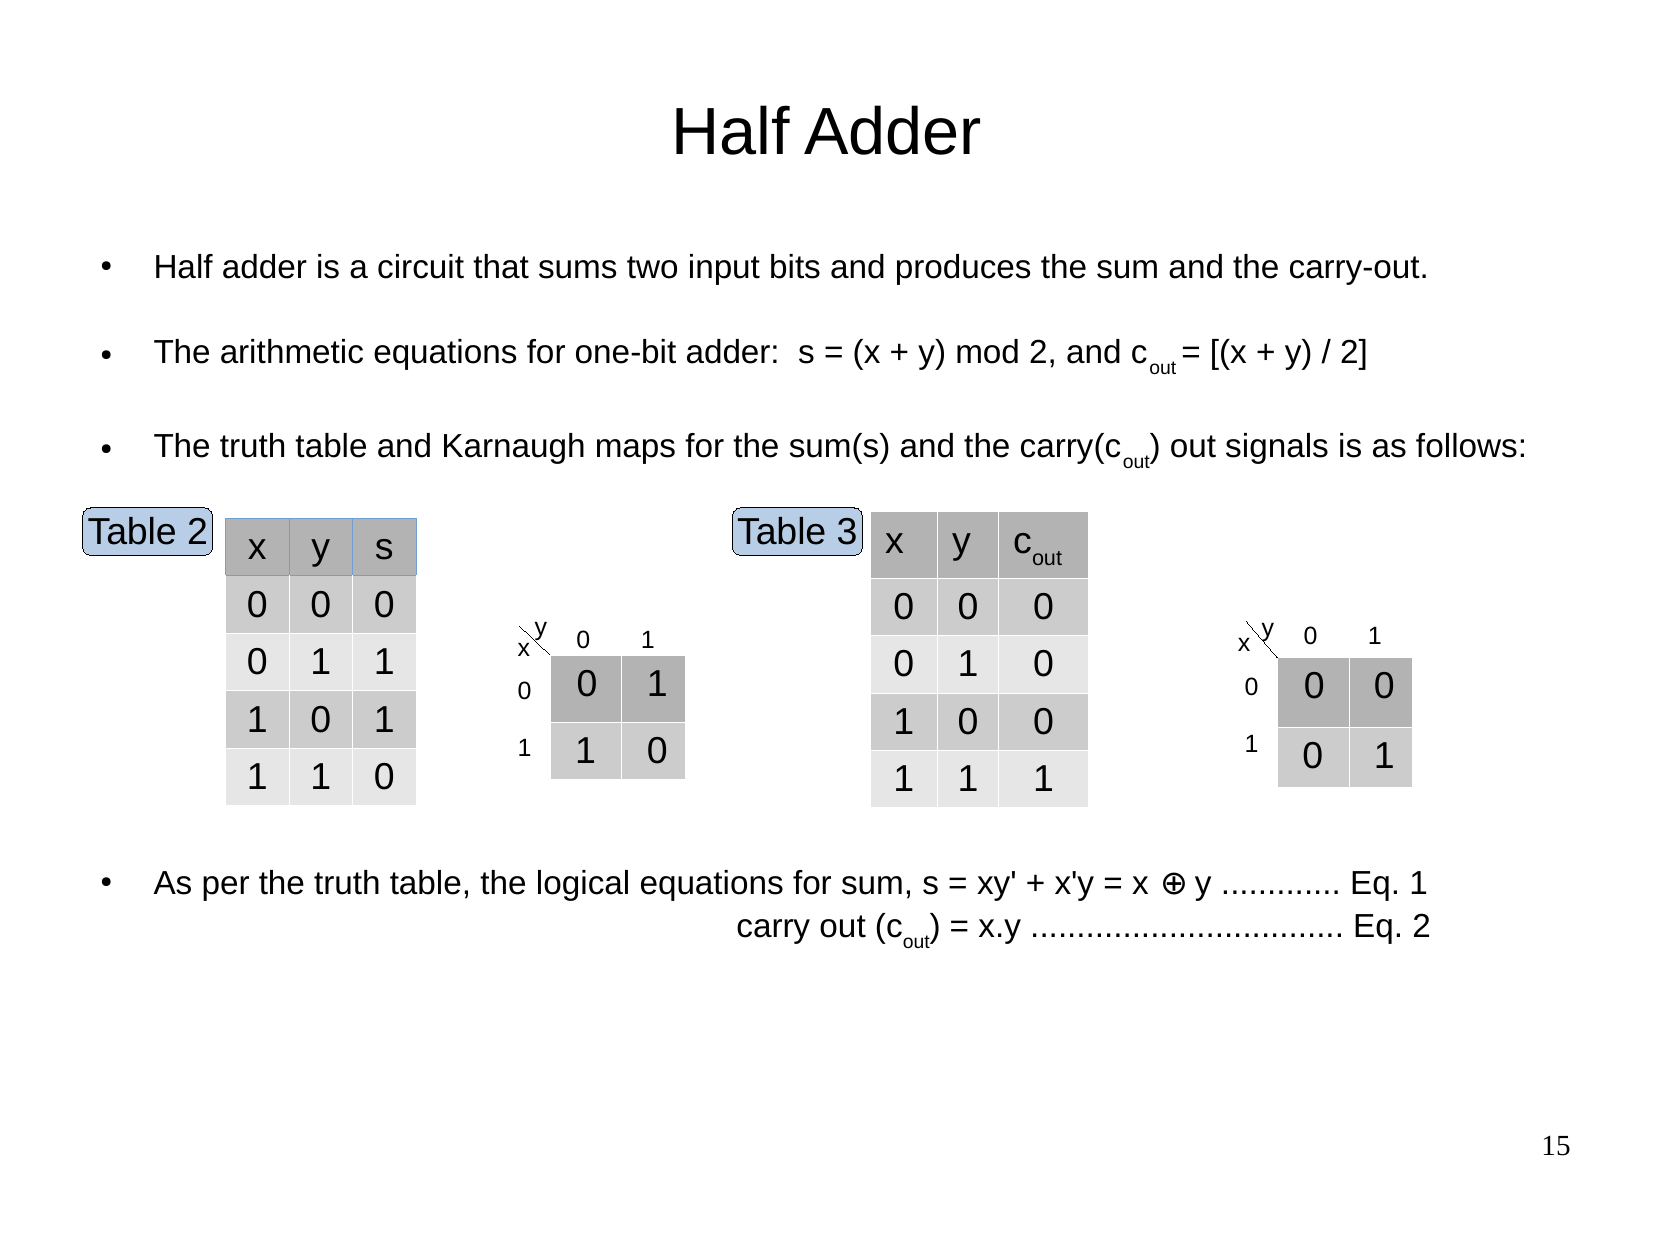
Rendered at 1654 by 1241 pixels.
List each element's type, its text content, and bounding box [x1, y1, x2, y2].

table_cell 0 [290, 691, 352, 748]
table_cell 1 [290, 749, 352, 805]
table_cell 0 [938, 579, 998, 635]
table_header cout [999, 512, 1088, 578]
list Half adder is a circuit that sums two input bits and produces the sum and the carry-out. The arithmetic equations for one-bit adder: s = (x + y) mod 2, and cout = [(x + y) / 2] The truth table and Karnaugh maps for the sum(s) and the carry(cout) out signals is as follows: As per the truth table, the logical equations for sum, s = xy' + x'y = x ⊕ y ............. Eq. 1 carry out (cout) = x.y .................................. Eq. 2 [82, 248, 1571, 1241]
table_cell 0 [226, 634, 289, 690]
table_cell 0 [871, 636, 937, 693]
text_box 0 [561, 618, 626, 662]
table_header x [871, 512, 937, 578]
table_header 0 [551, 656, 621, 722]
text_box Table 2 [82, 507, 213, 556]
table_cell 1 [353, 691, 416, 748]
text_box 0 [1229, 664, 1295, 708]
table_header x [226, 519, 289, 575]
table_cell 0 [353, 576, 416, 633]
table_cell 1 [871, 694, 937, 750]
table_cell 0 [1278, 728, 1349, 787]
text_box 0 [1288, 614, 1353, 658]
text_box 1 [626, 618, 691, 662]
table_cell 0 [622, 723, 685, 779]
table_cell 1 [226, 749, 289, 805]
table_cell 0 [290, 576, 352, 633]
table_cell 1 [999, 751, 1088, 807]
table_cell 1 [551, 723, 621, 779]
table_cell 0 [999, 694, 1088, 750]
title Half Adder [82, 49, 1571, 213]
table_header y [938, 512, 998, 578]
text_box 0 [502, 669, 567, 713]
table_cell 1 [226, 691, 289, 748]
table_header y [290, 519, 352, 575]
table_cell 1 [871, 751, 937, 807]
text_box 1 [1229, 722, 1295, 766]
table_cell 1 [290, 634, 352, 690]
table_cell 1 [938, 636, 998, 693]
table_cell 1 [1350, 728, 1412, 787]
text_box x [1223, 621, 1264, 665]
text_box 1 [502, 726, 567, 770]
table_header s [353, 519, 416, 575]
table_cell 1 [938, 751, 998, 807]
table_header 0 [1350, 658, 1412, 727]
table_cell 0 [353, 749, 416, 805]
table_cell 0 [999, 636, 1088, 693]
table_cell 0 [871, 579, 937, 635]
table_cell 0 [938, 694, 998, 750]
table_header 0 [1278, 658, 1349, 727]
table_cell 0 [999, 579, 1088, 635]
text_box 1 [1353, 614, 1418, 658]
text_box y [1246, 606, 1283, 650]
text_box y [519, 605, 567, 649]
table_header 1 [622, 662, 685, 722]
text_box Table 3 [732, 507, 863, 556]
table_cell 1 [353, 634, 416, 690]
text_box x [502, 626, 550, 669]
table_cell 0 [226, 576, 289, 633]
